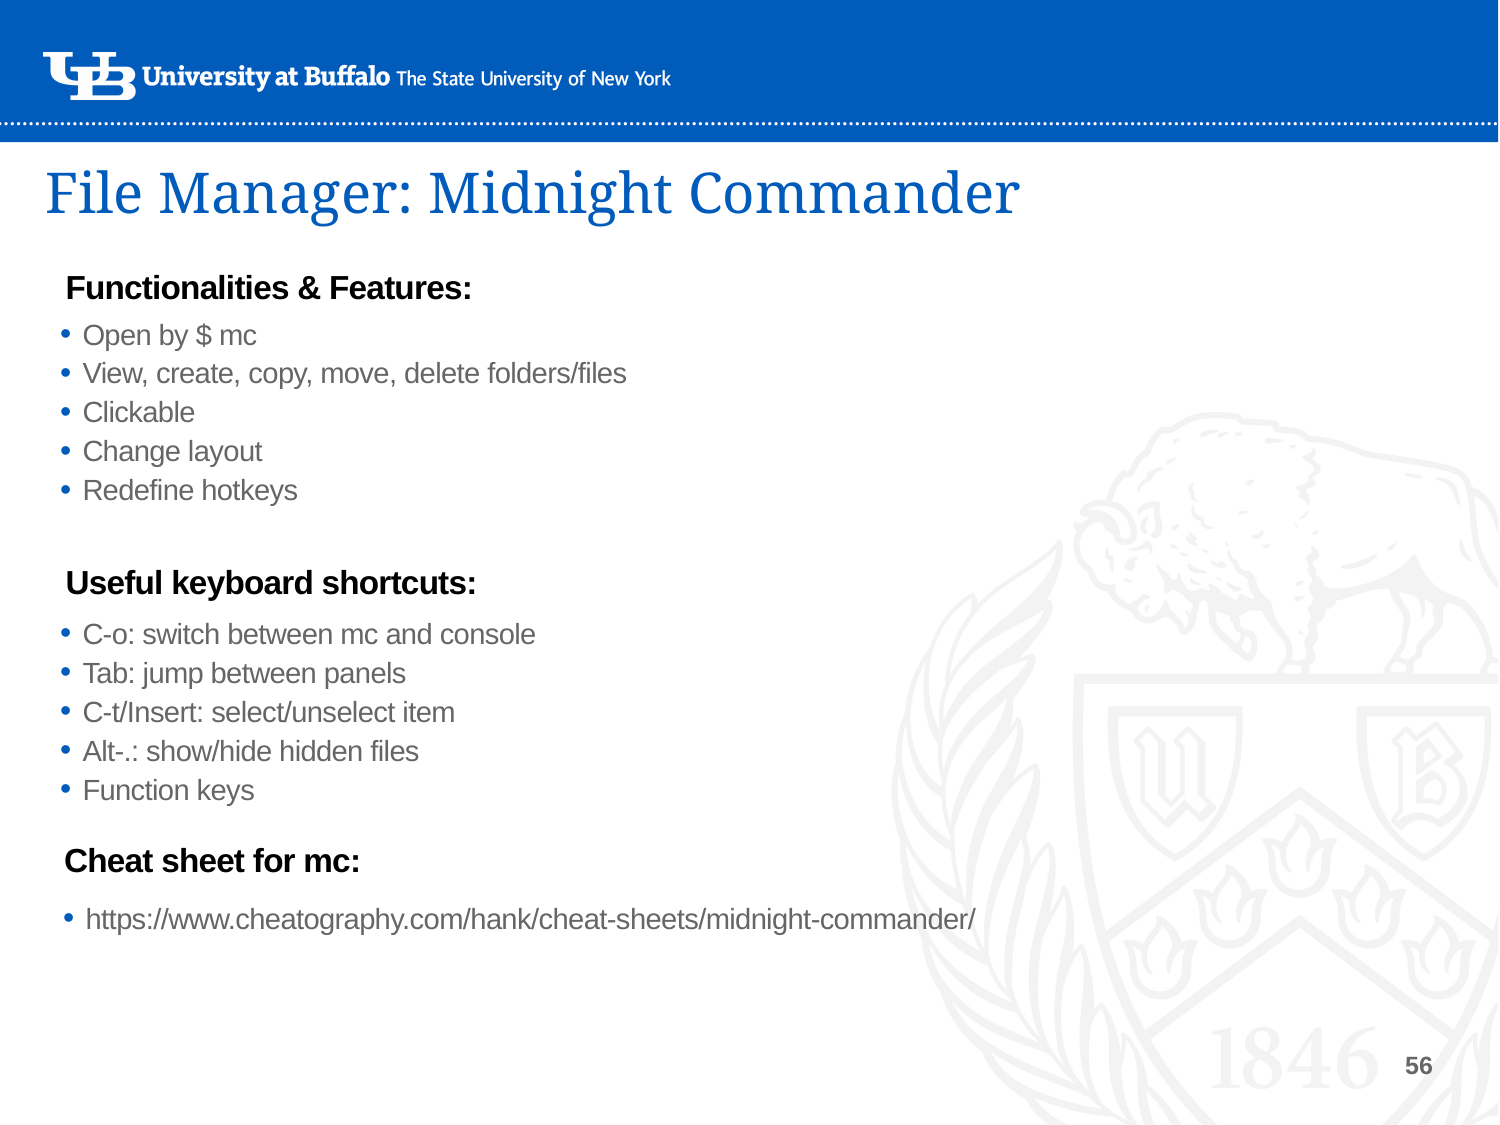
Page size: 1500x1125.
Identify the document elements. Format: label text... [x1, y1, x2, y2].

text_box Functionalities & Features: [50, 261, 586, 313]
list https://www.cheatography.com/hank/cheat-sheets/midnight-commander/ [33, 897, 1066, 946]
picture [0, 0, 1499, 1125]
text_box Useful keyboard shortcuts: [50, 557, 586, 610]
list C-o: switch between mc and console Tab: jump between panels C-t/Insert: select/unselect item Alt-.: show/hide hidden files Function keys [30, 612, 976, 799]
title File Manager: Midnight Commander [30, 153, 1387, 233]
text_box Cheat sheet for mc: [49, 834, 590, 895]
list Open by $ mc View, create, copy, move, delete folders/files Clickable Change layout Redefine hotkeys [30, 313, 976, 499]
